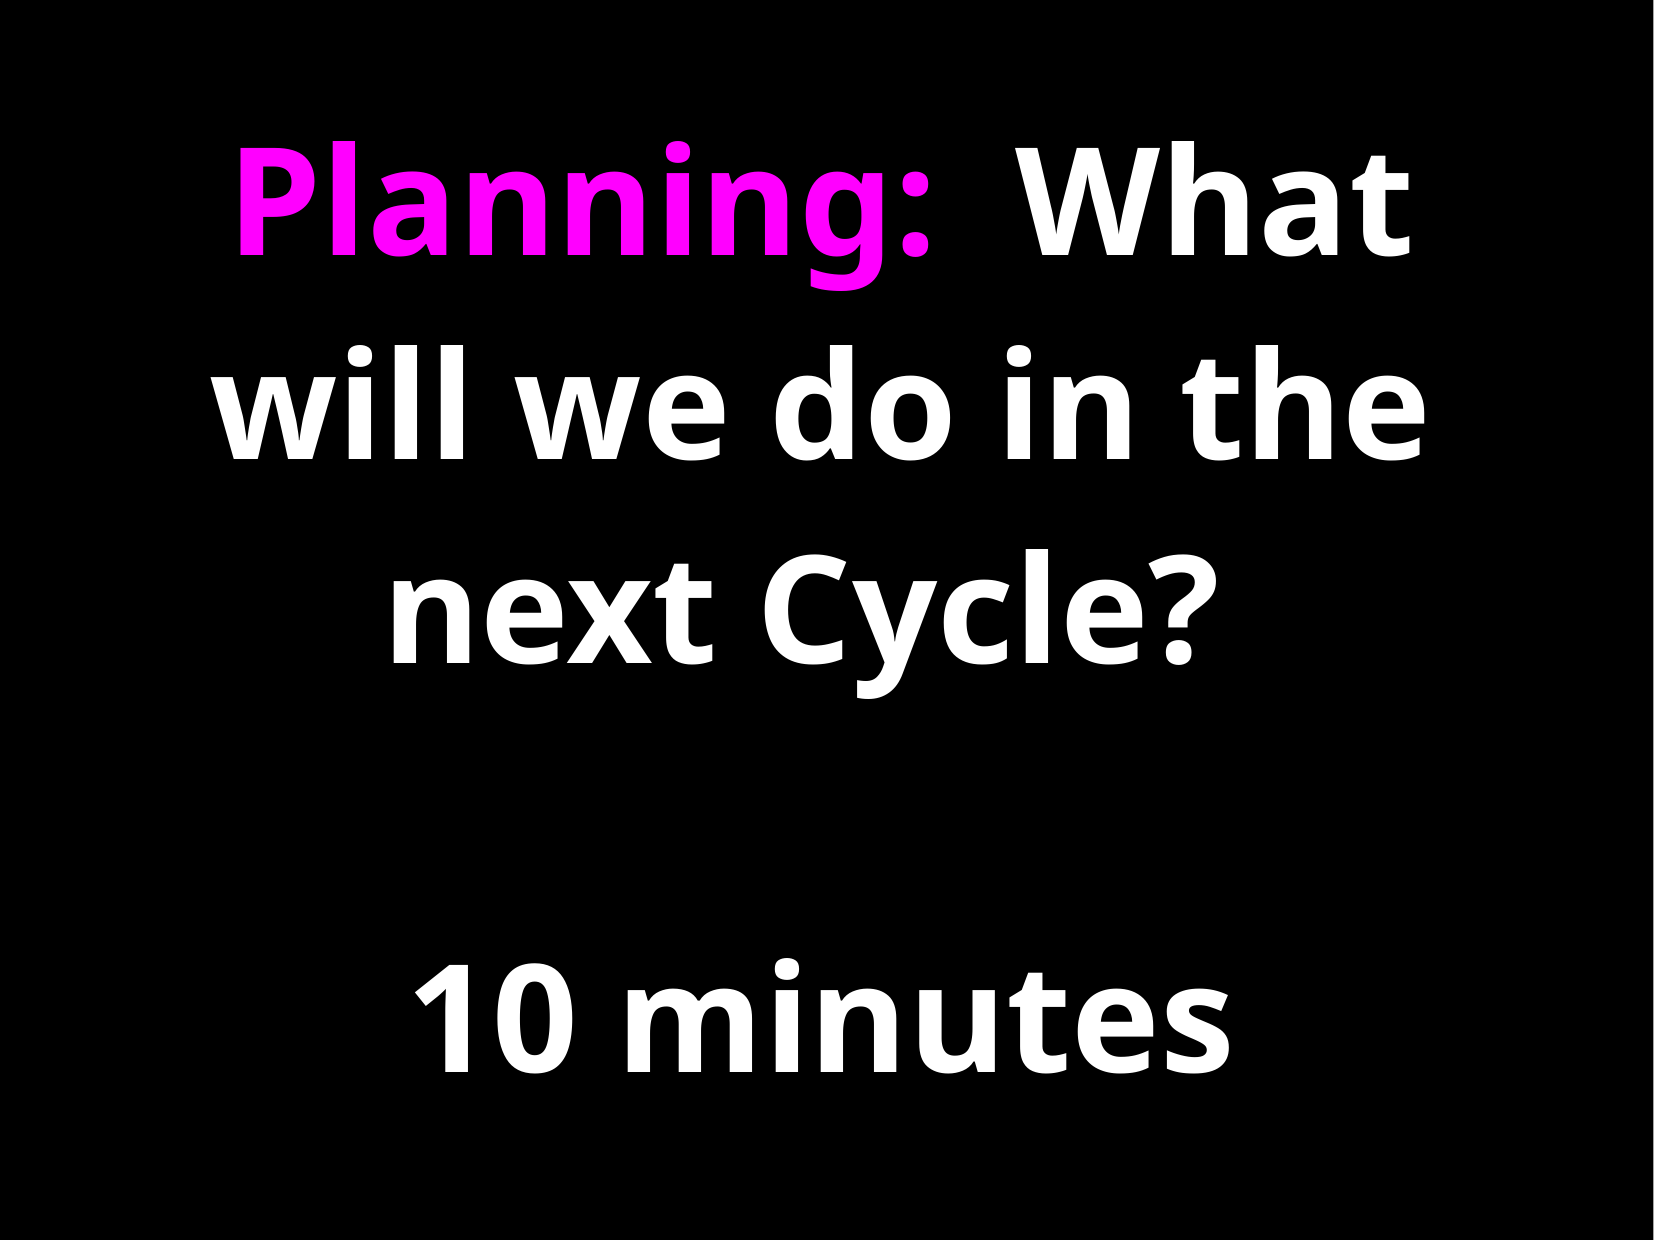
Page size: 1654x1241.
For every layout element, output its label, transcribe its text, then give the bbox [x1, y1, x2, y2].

title Planning: What will we do in the next Cycle? 10 minutes [76, 59, 1565, 1152]
